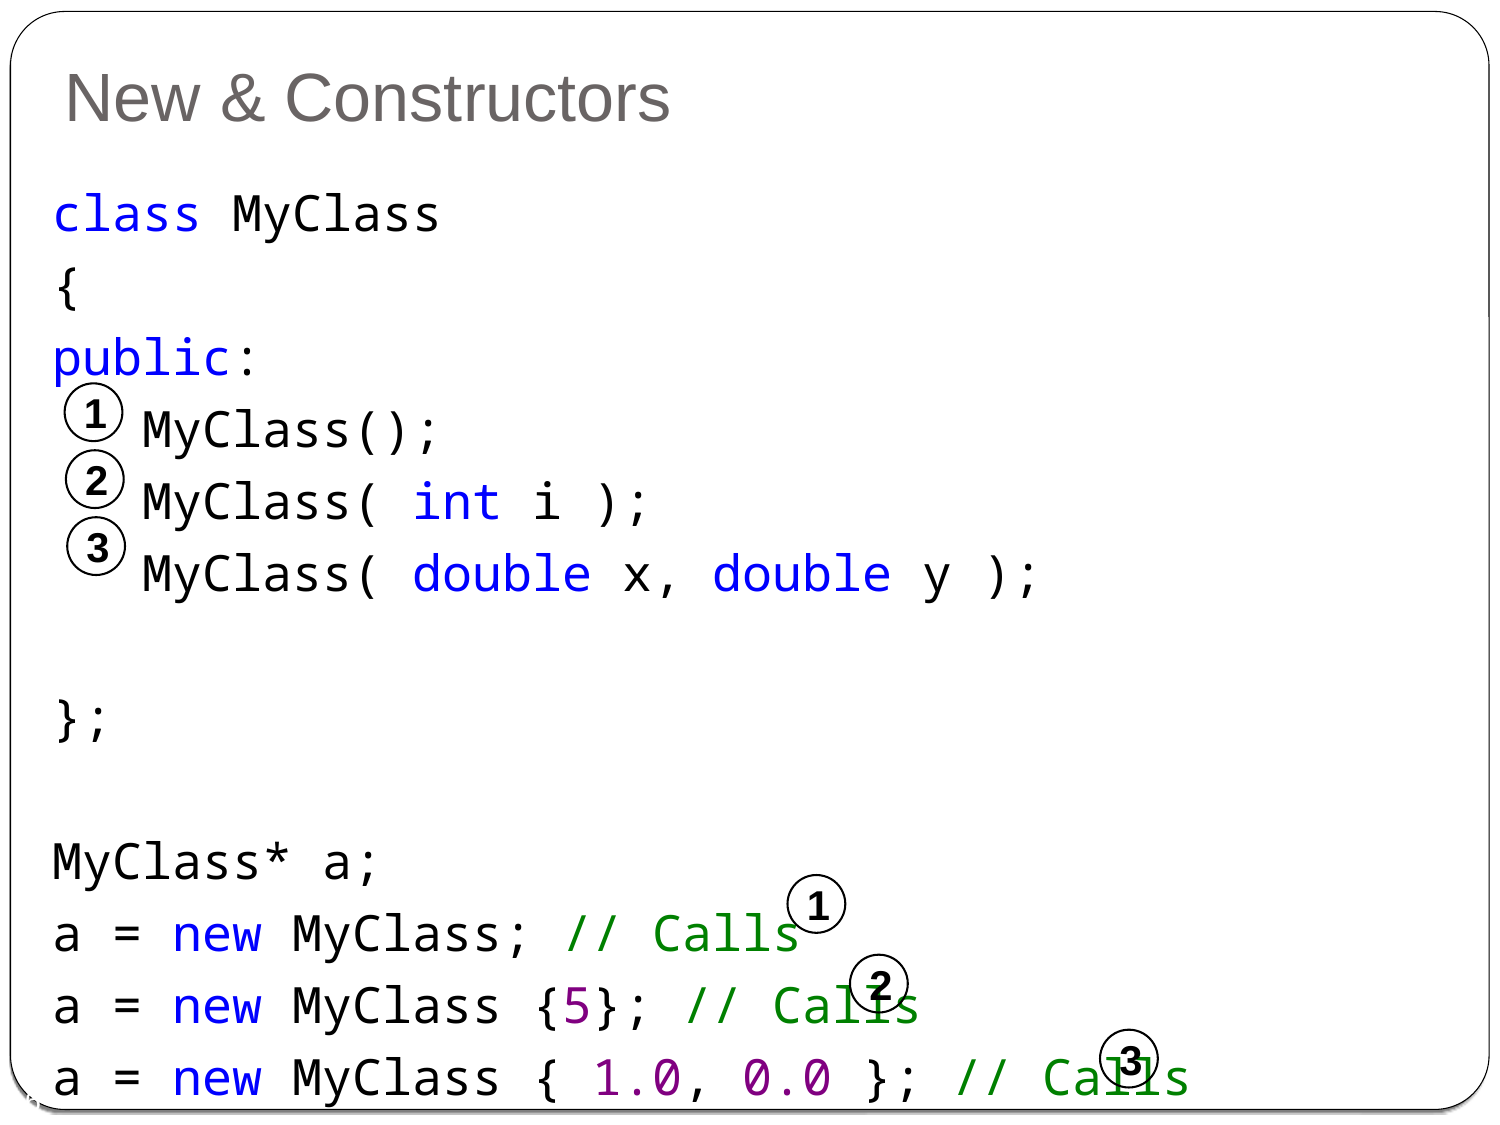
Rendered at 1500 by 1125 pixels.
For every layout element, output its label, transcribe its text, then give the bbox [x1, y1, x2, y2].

text_box 2 [65, 450, 124, 509]
text_box 3 [67, 517, 126, 576]
list class MyClass { public: MyClass(); MyClass( int i ); MyClass( double x, double y ); }; MyClass* a; a = new MyClass; // Calls a = new MyClass {5}; // Calls a = new MyClass { 1.0, 0.0 }; // Calls [37, 162, 1463, 1088]
title New & Constructors [50, 45, 1450, 150]
text_box 1 [787, 875, 846, 933]
text_box 3 [1100, 1029, 1158, 1088]
text_box 1 [64, 383, 123, 442]
text_box 2 [849, 954, 908, 1013]
slide_number <number> [0, 1074, 50, 1125]
